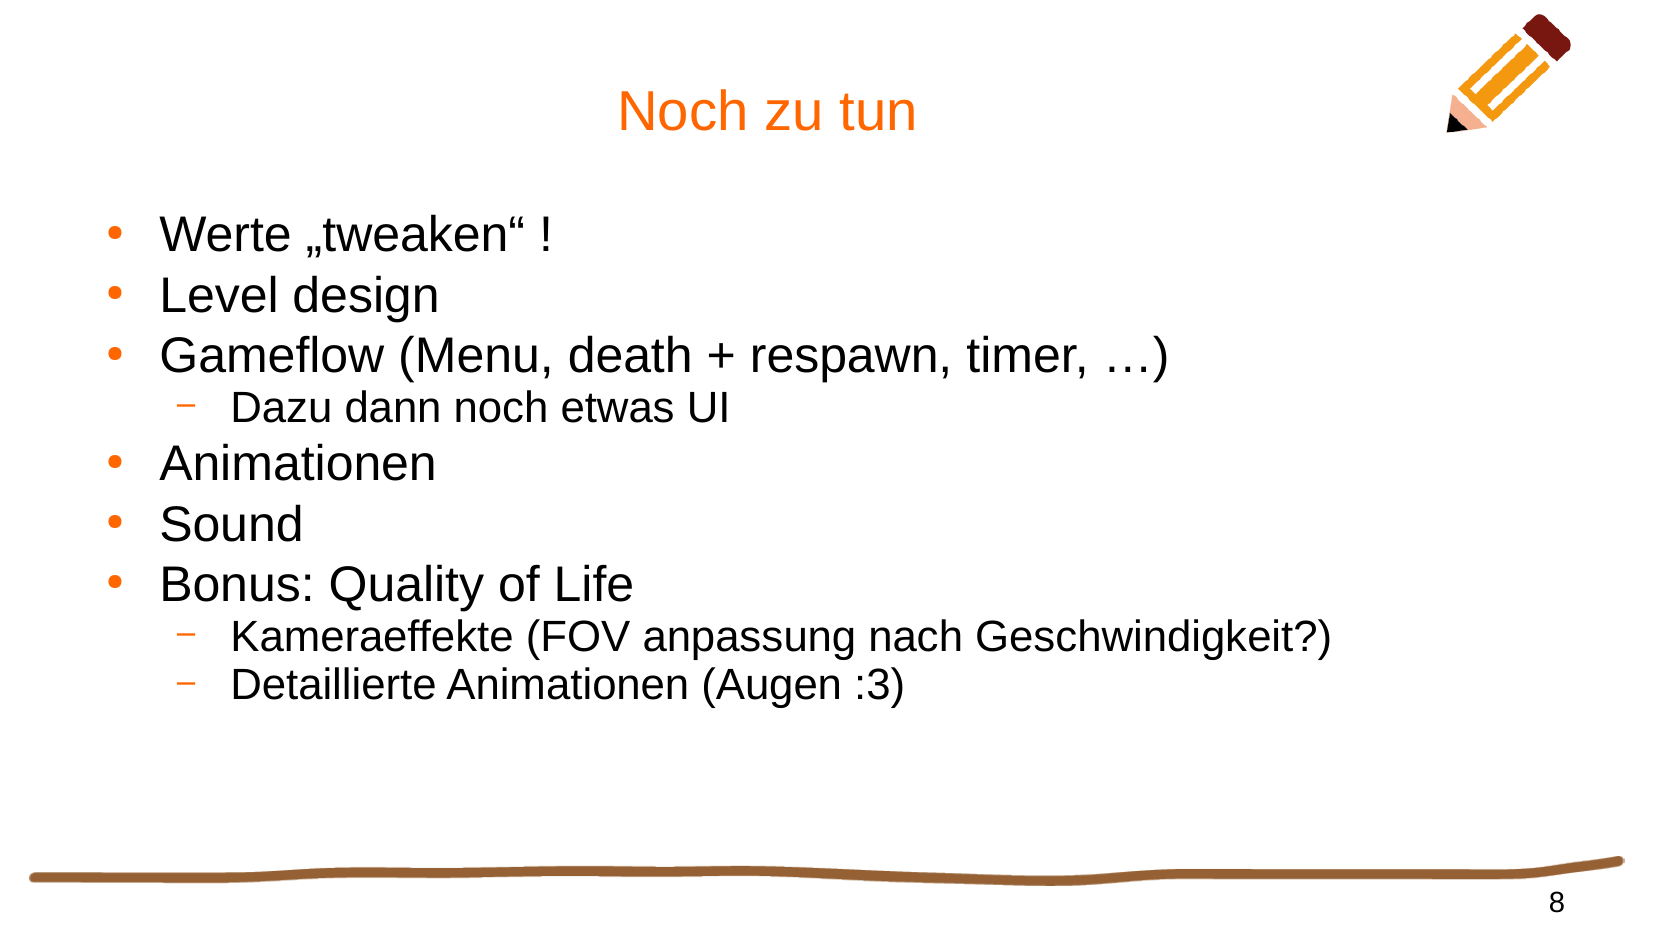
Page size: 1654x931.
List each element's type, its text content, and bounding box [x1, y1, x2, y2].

picture [1446, 14, 1571, 133]
list Werte „tweaken“ ! Level design Gameflow (Menu, death + respawn, timer, …) Dazu dann noch etwas UI Animationen Sound Bonus: Quality of Life Kameraeffekte (FOV anpassung nach Geschwindigkeit?) Detaillierte Animationen (Augen :3) [88, 206, 1565, 857]
title Noch zu tun [88, 59, 1447, 163]
picture [29, 856, 1625, 886]
